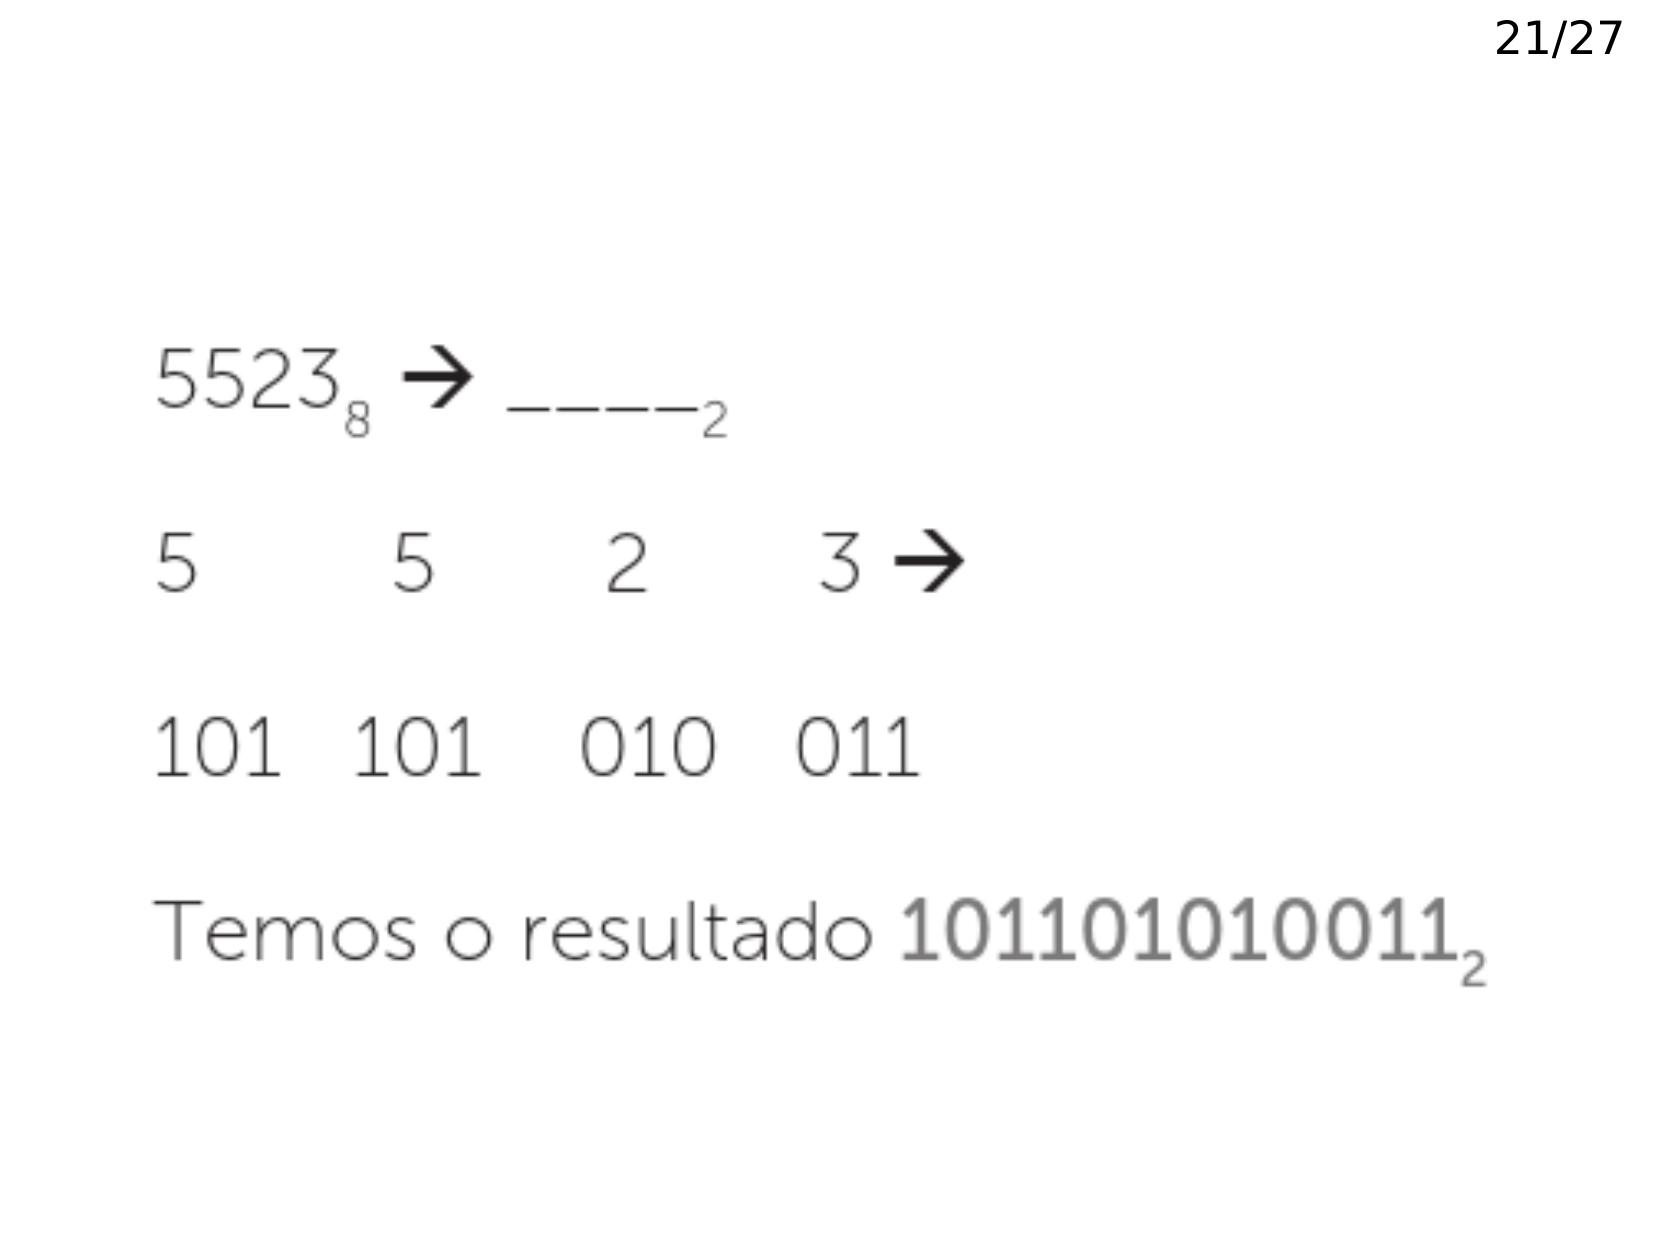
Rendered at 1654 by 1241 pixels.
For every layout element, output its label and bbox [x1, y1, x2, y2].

picture [146, 330, 1501, 1004]
